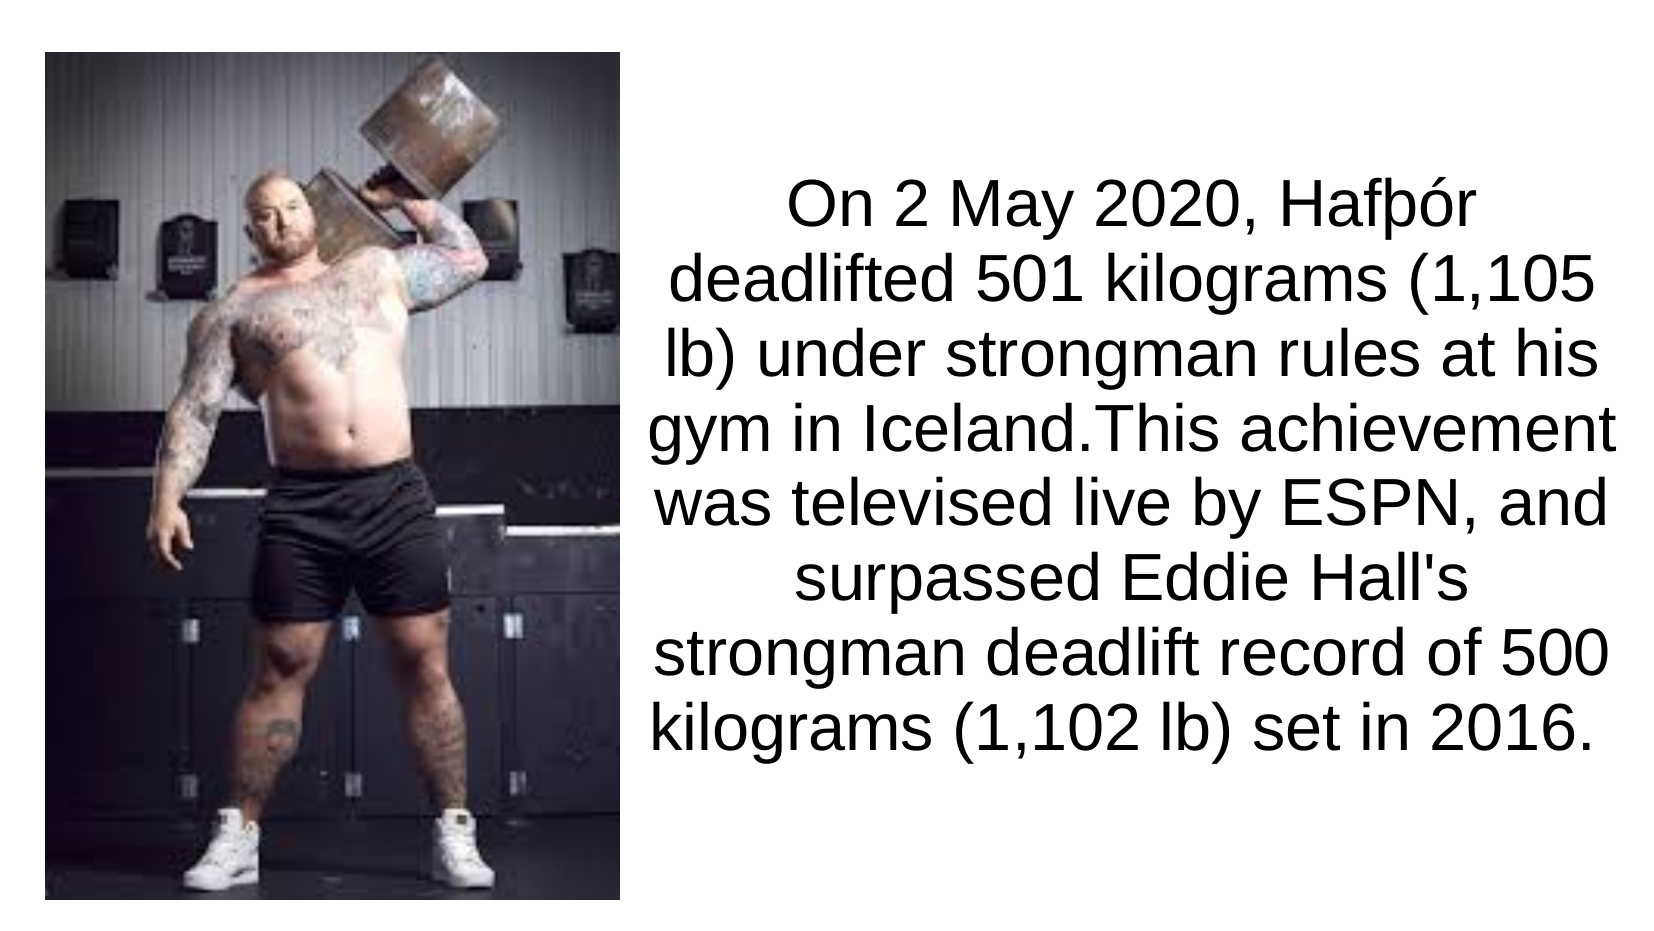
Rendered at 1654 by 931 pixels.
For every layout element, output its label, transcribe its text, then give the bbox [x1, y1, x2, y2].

picture [45, 52, 620, 901]
subtitle On 2 May 2020, Hafþór deadlifted 501 kilograms (1,105 lb) under strongman rules at his gym in Iceland.This achievement was televised live by ESPN, and surpassed Eddie Hall's strongman deadlift record of 500 kilograms (1,102 lb) set in 2016. [645, 0, 1621, 931]
